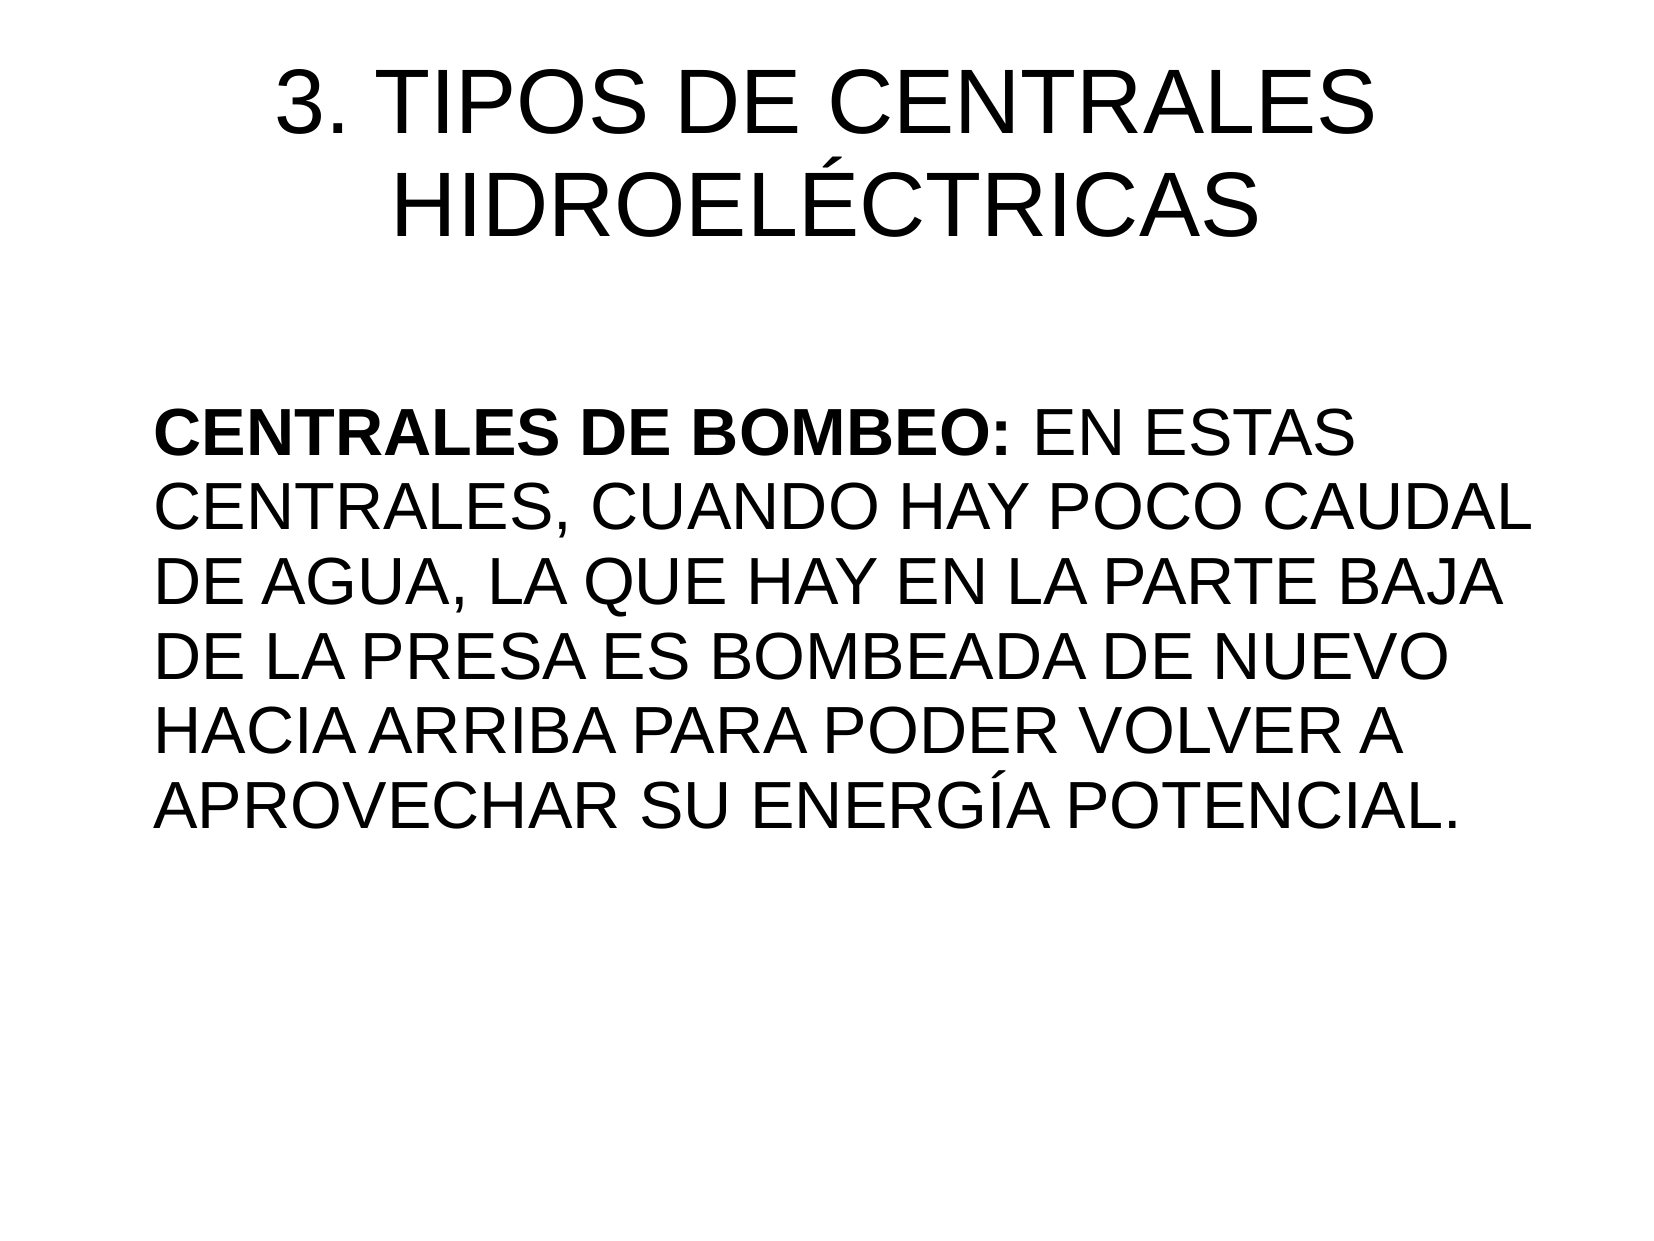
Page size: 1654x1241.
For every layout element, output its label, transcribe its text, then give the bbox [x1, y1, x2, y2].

list CENTRALES DE BOMBEO: EN ESTAS CENTRALES, CUANDO HAY POCO CAUDAL DE AGUA, LA QUE HAY EN LA PARTE BAJA DE LA PRESA ES BOMBEADA DE NUEVO HACIA ARRIBA PARA PODER VOLVER A APROVECHAR SU ENERGÍA POTENCIAL. [82, 290, 1571, 1109]
title 3. TIPOS DE CENTRALES HIDROELÉCTRICAS [82, 50, 1571, 256]
